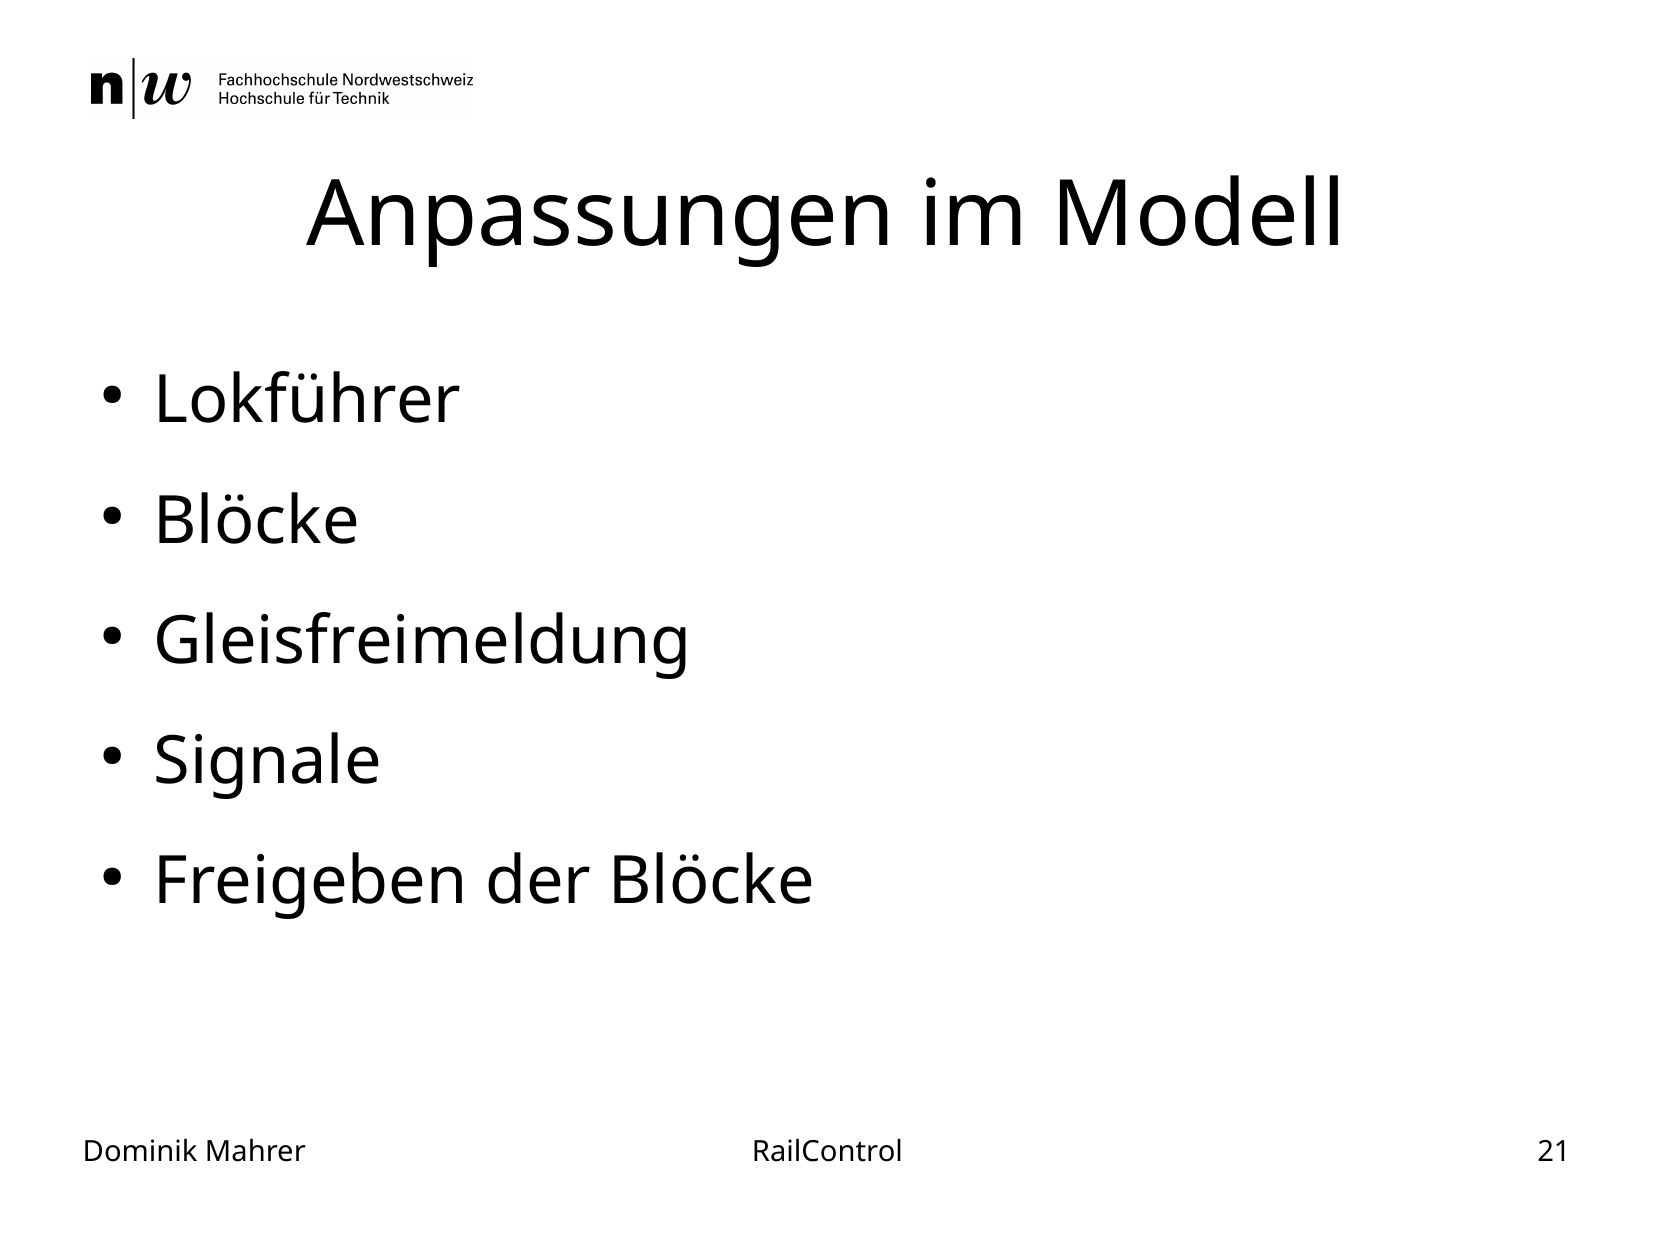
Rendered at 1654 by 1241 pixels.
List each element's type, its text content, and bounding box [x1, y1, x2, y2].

picture [91, 58, 473, 119]
title Anpassungen im Modell [82, 153, 1571, 267]
list Lokführer Blöcke Gleisfreimeldung Signale Freigeben der Blöcke [82, 351, 1571, 1063]
